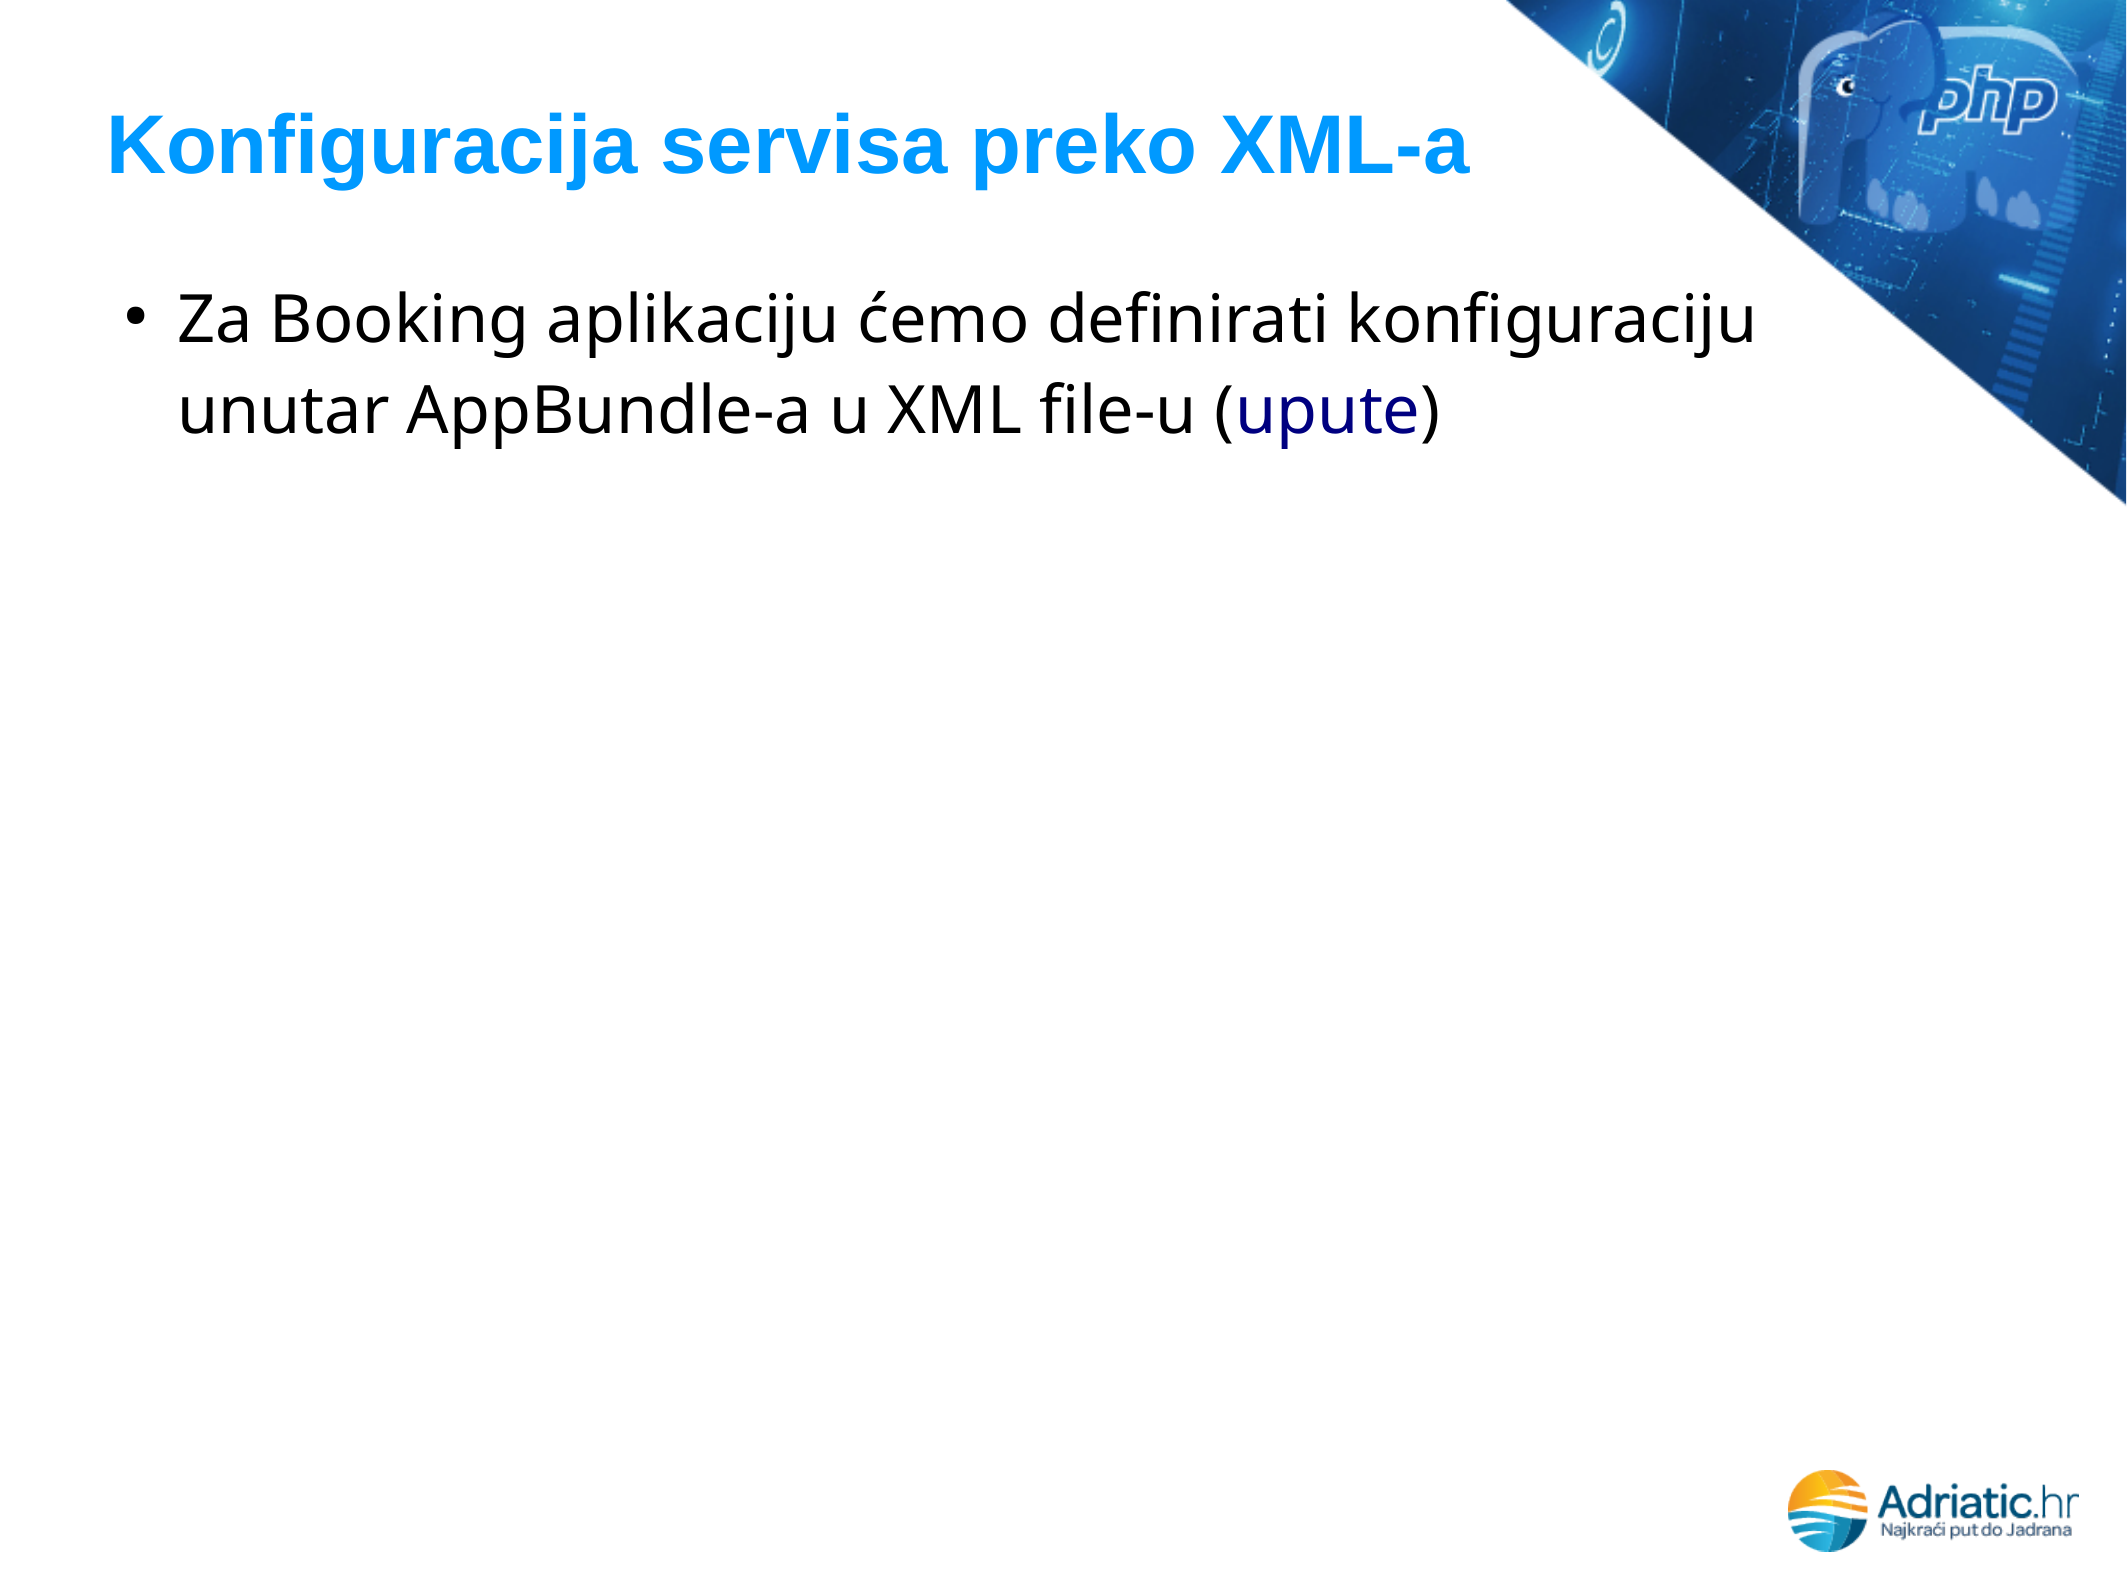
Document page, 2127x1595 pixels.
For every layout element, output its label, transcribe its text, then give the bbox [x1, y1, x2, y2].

list Za Booking aplikaciju ćemo definirati konfiguraciju unutar AppBundle-a u XML file-u (upute) [106, 271, 1985, 1453]
picture [1505, 0, 2127, 625]
title Konfiguracija servisa preko XML-a [106, 70, 1630, 219]
picture [1788, 1470, 2079, 1552]
